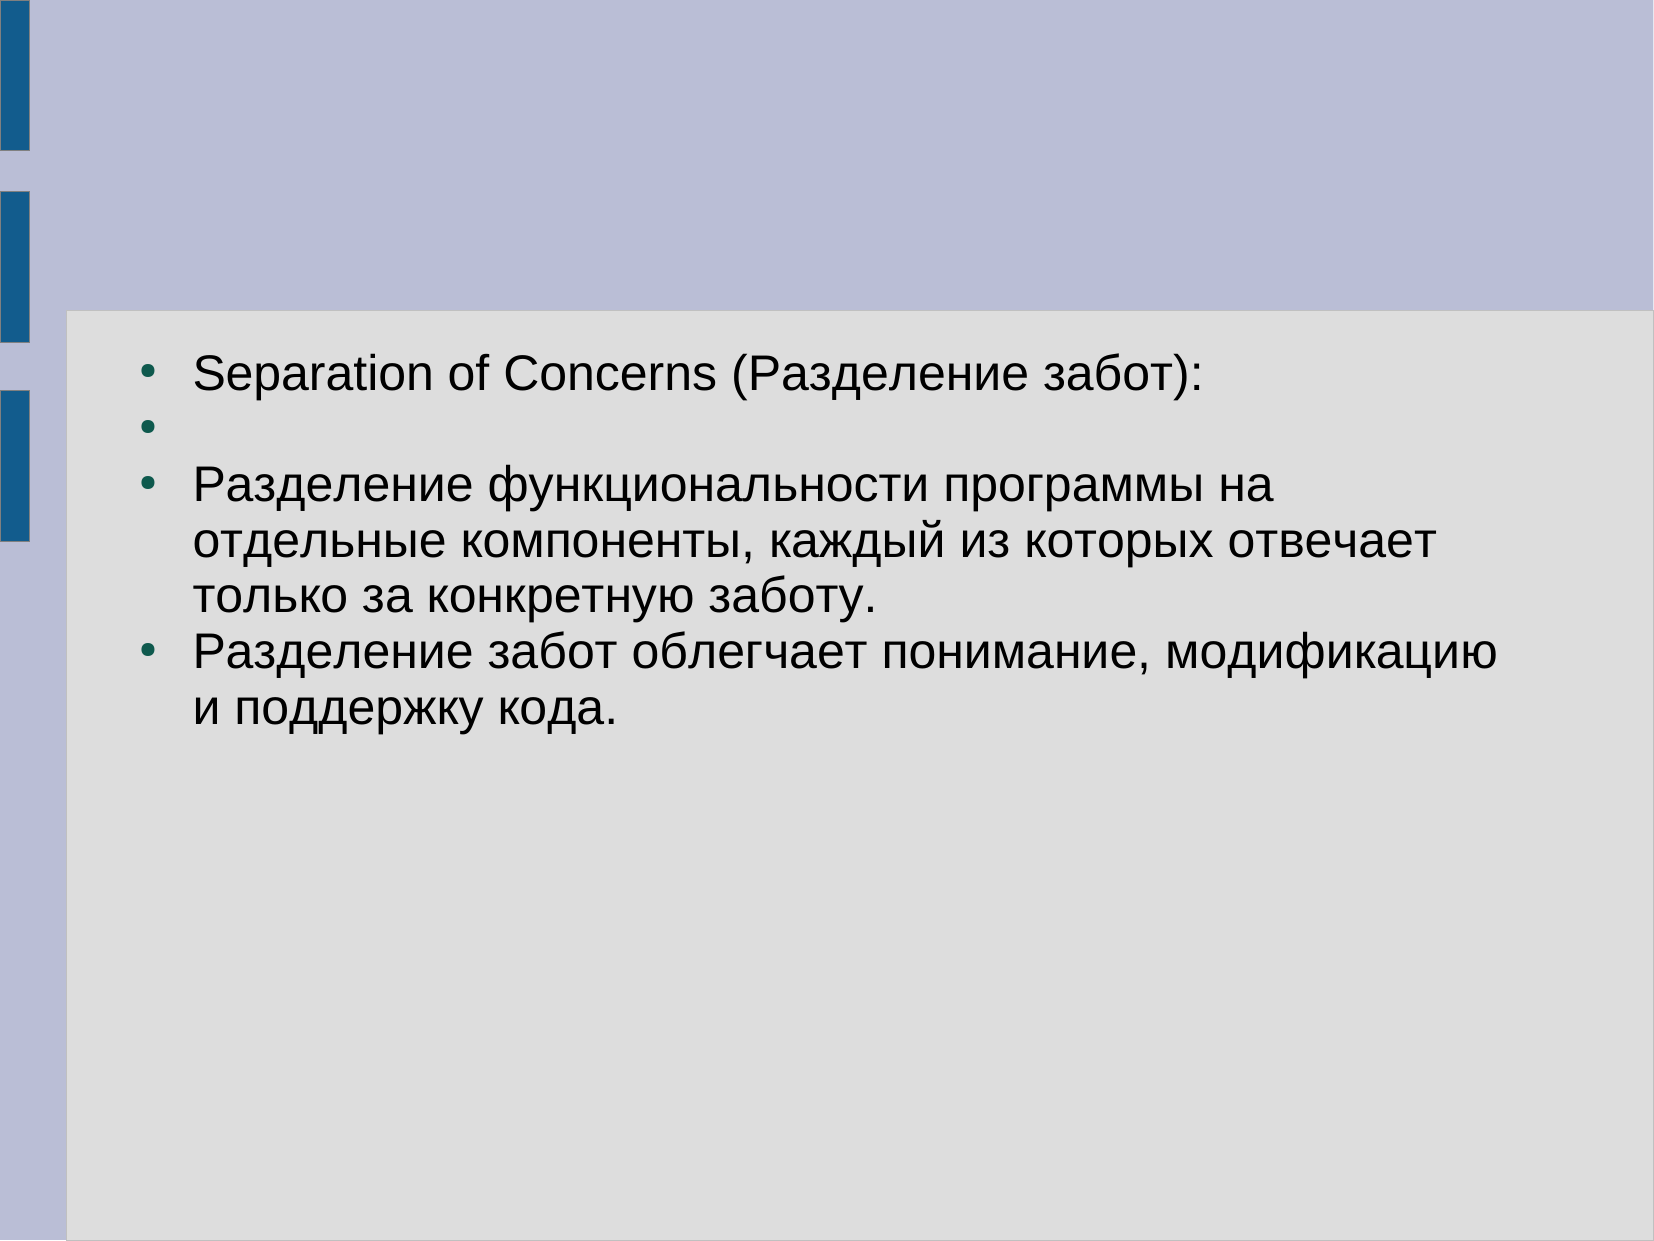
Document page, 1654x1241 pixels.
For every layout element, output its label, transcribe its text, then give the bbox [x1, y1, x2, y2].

list Separation of Concerns (Разделение забот): Разделение функциональности программы на отдельные компоненты, каждый из которых отвечает только за конкретную заботу. Разделение забот облегчает понимание, модификацию и поддержку кода. [121, 344, 1534, 1127]
